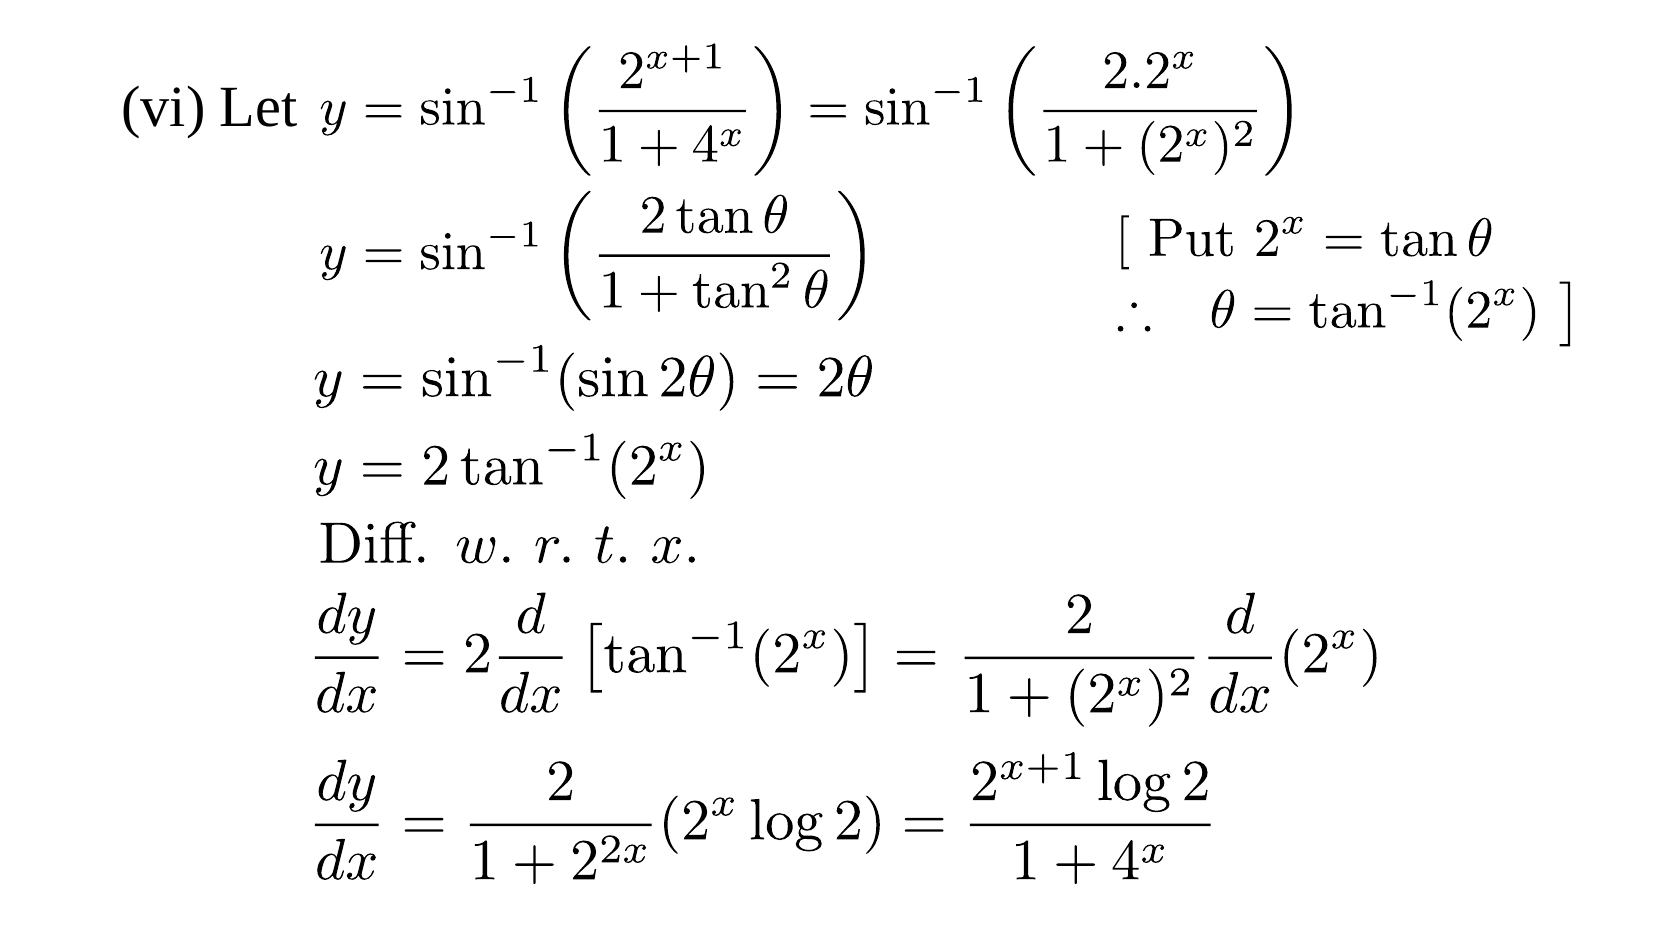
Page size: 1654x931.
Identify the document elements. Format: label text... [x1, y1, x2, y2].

text_box [314, 344, 872, 411]
text_box [320, 43, 1292, 176]
text_box [320, 190, 865, 321]
text_box [1117, 280, 1571, 347]
text_box [320, 521, 695, 564]
title (vi) Let [47, 37, 1607, 898]
text_box [314, 592, 936, 713]
text_box [964, 592, 1377, 727]
text_box [1117, 215, 1492, 270]
text_box [314, 751, 1211, 885]
text_box [314, 433, 704, 499]
